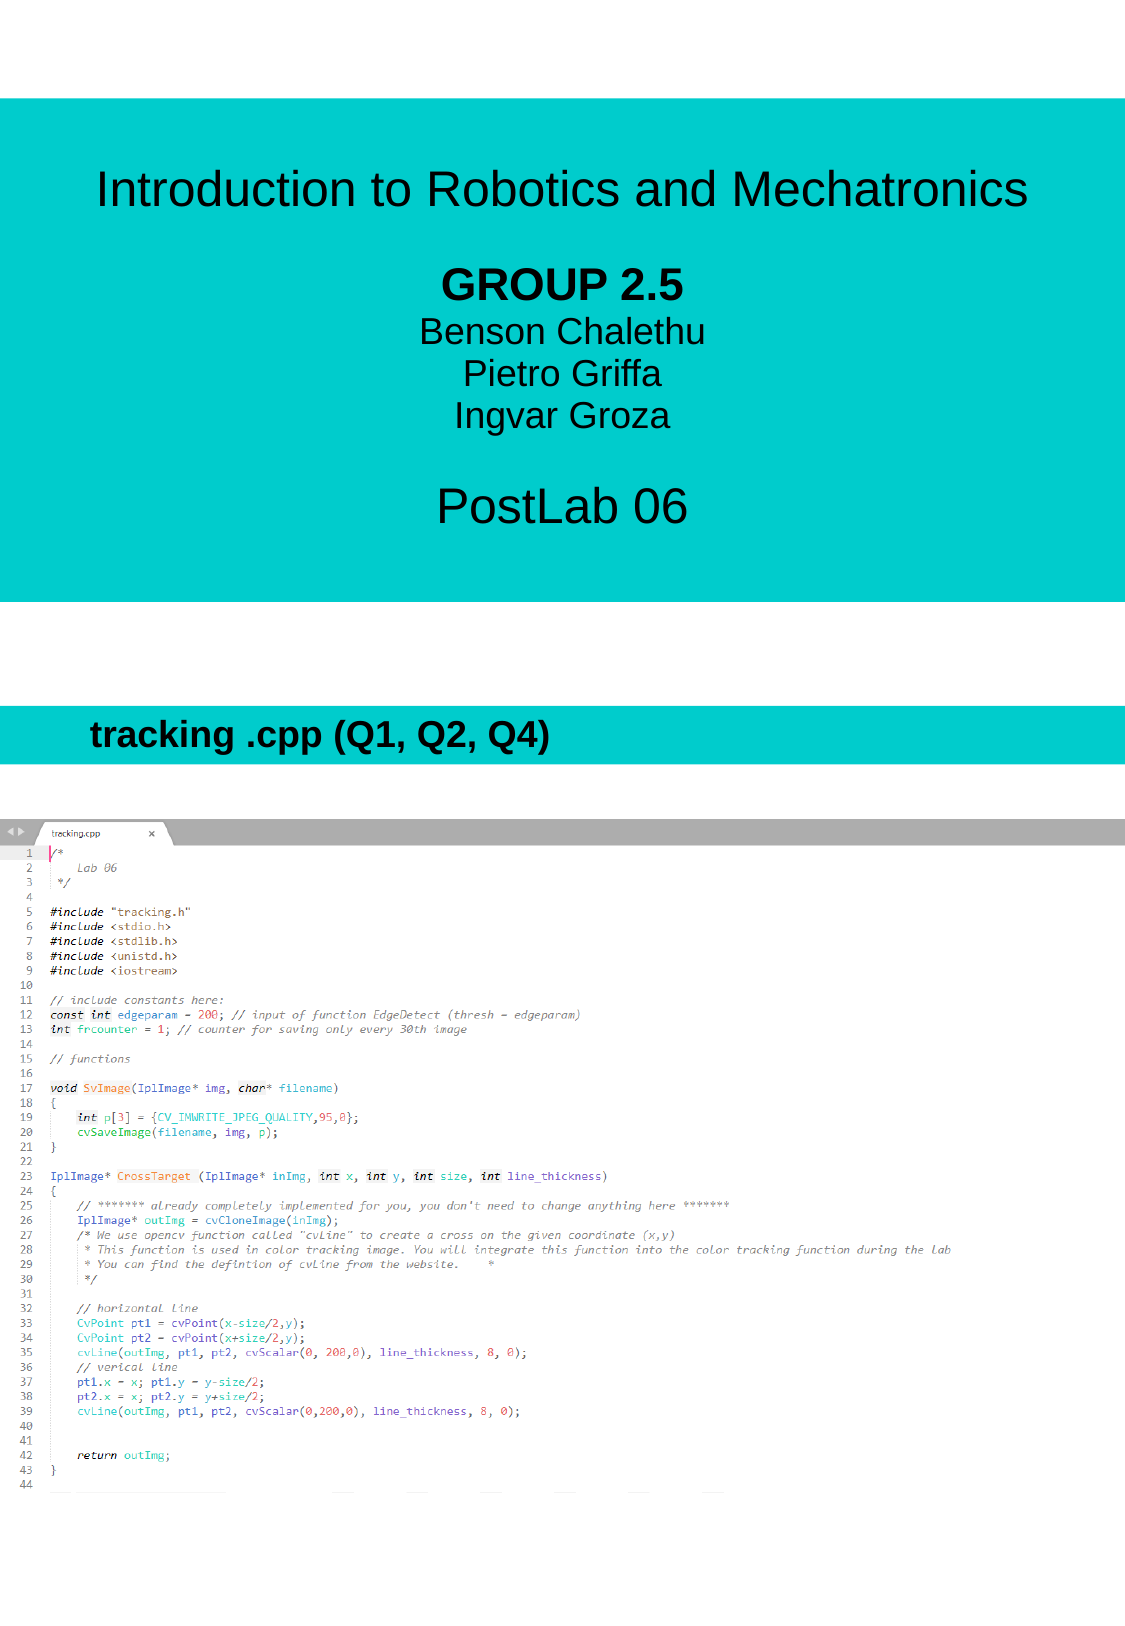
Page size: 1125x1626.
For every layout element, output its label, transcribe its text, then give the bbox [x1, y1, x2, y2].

picture [0, 819, 1125, 1493]
text_box Introduction to Robotics and Mechatronics GROUP 2.5 Benson Chalethu Pietro Griffa Ingvar Groza PostLab 06 [0, 98, 1125, 602]
text_box tracking .cpp (Q1, Q2, Q4) [0, 705, 1125, 765]
